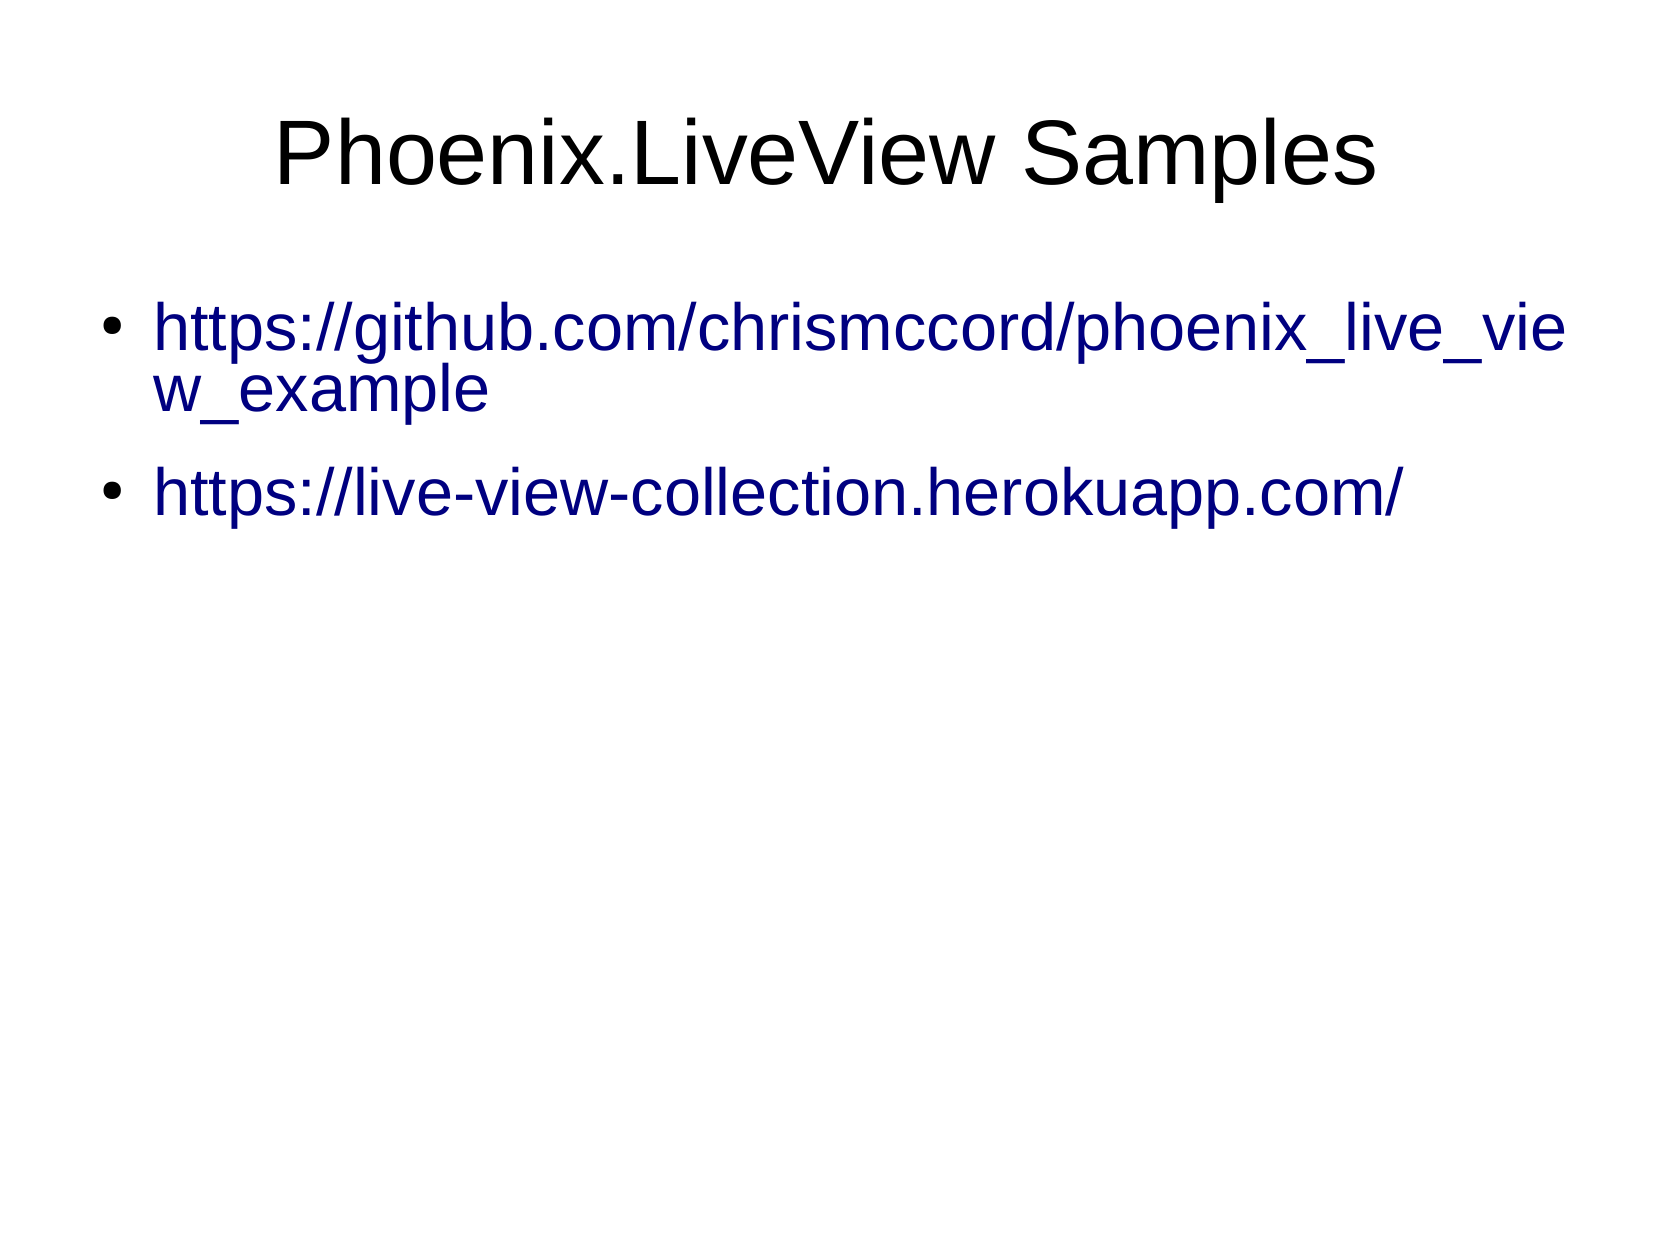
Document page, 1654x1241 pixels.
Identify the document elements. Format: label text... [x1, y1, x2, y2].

title Phoenix.LiveView Samples [82, 49, 1571, 257]
list https://github.com/chrismccord/phoenix_live_view_example https://live-view-collection.herokuapp.com/ [82, 290, 1571, 1010]
